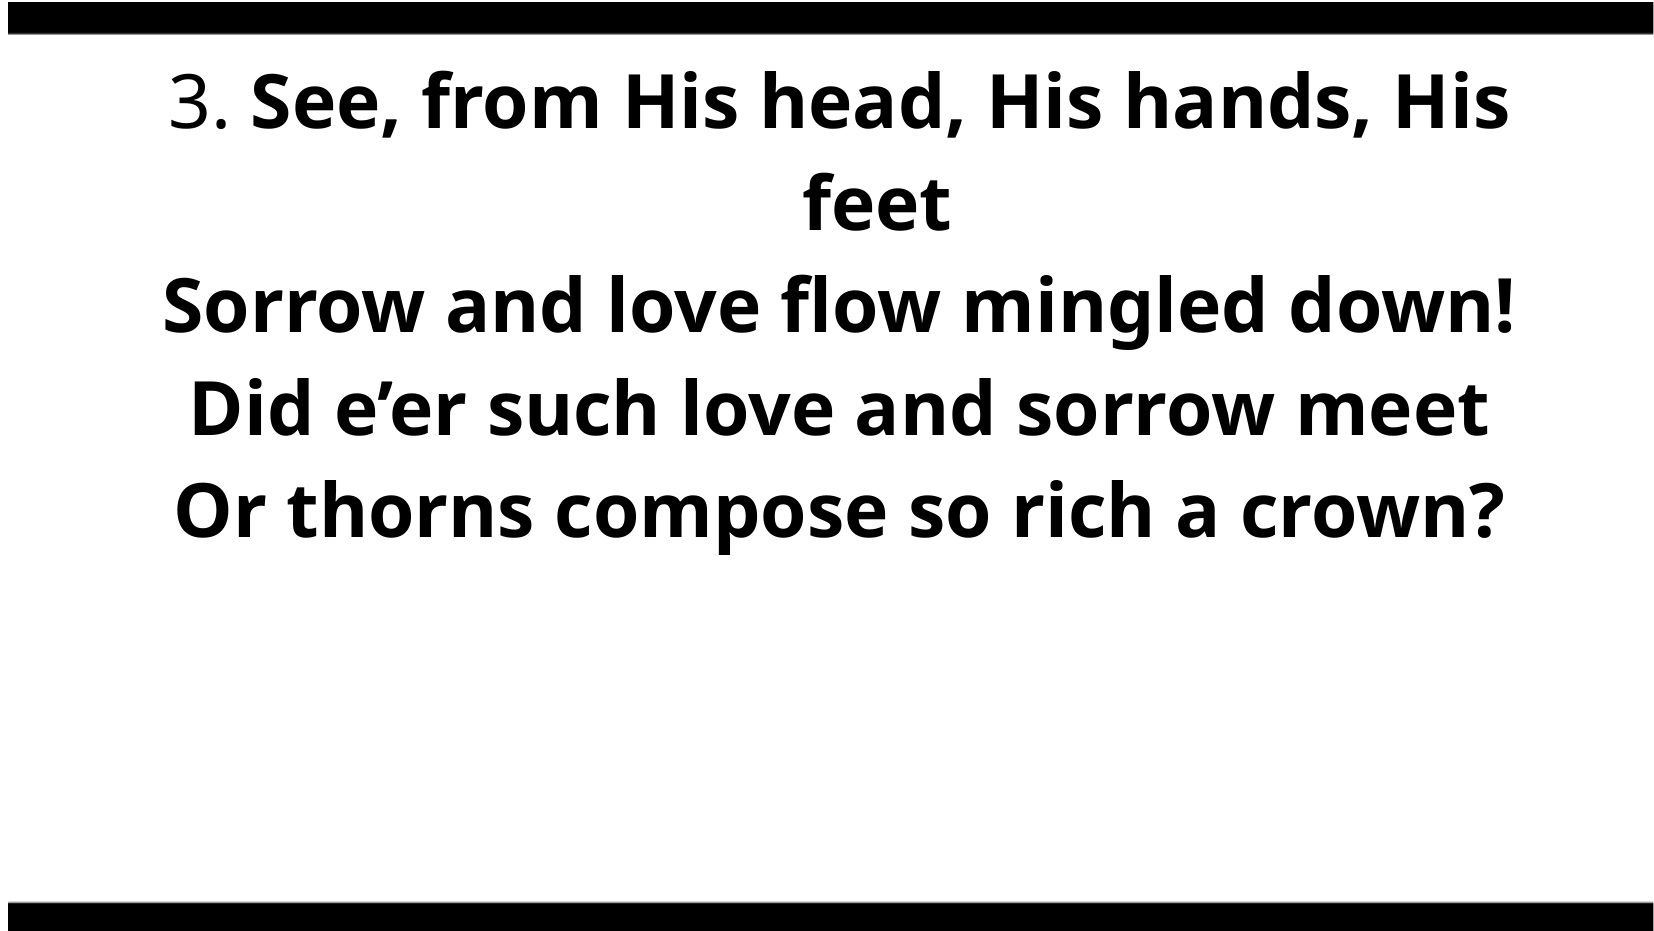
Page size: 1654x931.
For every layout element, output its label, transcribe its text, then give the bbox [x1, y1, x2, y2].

picture [8, 2, 1654, 931]
text_box 3. See, from His head, His hands, His feet Sorrow and love flow mingled down! Did e’er such love and sorrow meet Or thorns compose so rich a crown? [105, 40, 1576, 455]
